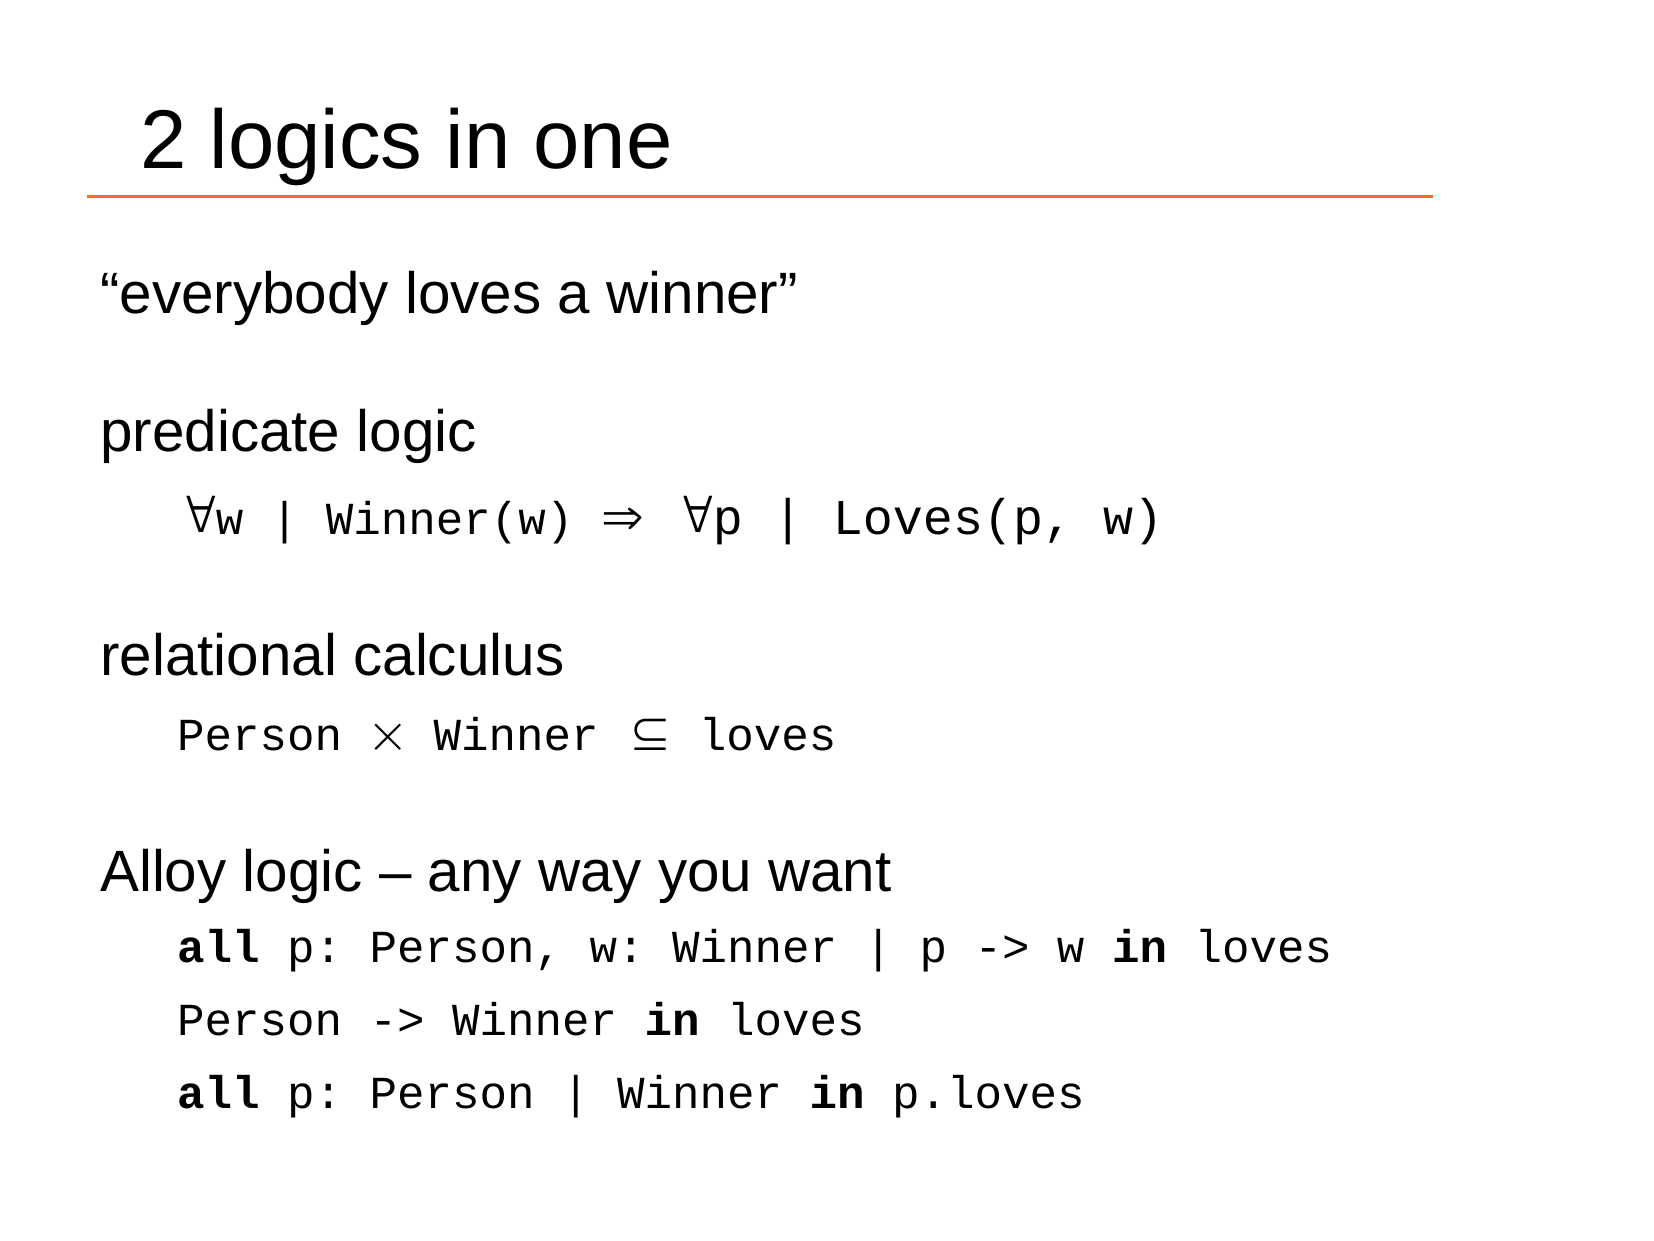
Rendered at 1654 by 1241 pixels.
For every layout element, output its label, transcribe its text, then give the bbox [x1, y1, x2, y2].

list “everybody loves a winner” predicate logic w | Winner(w)  p | Loves(p, w) relational calculus Person  Winner  loves Alloy logic – any way you want all p: Person, w: Winner | p -> w in loves Person -> Winner in loves all p: Person | Winner in p.loves [82, 260, 1571, 1184]
title 2 logics in one [140, 86, 1603, 192]
